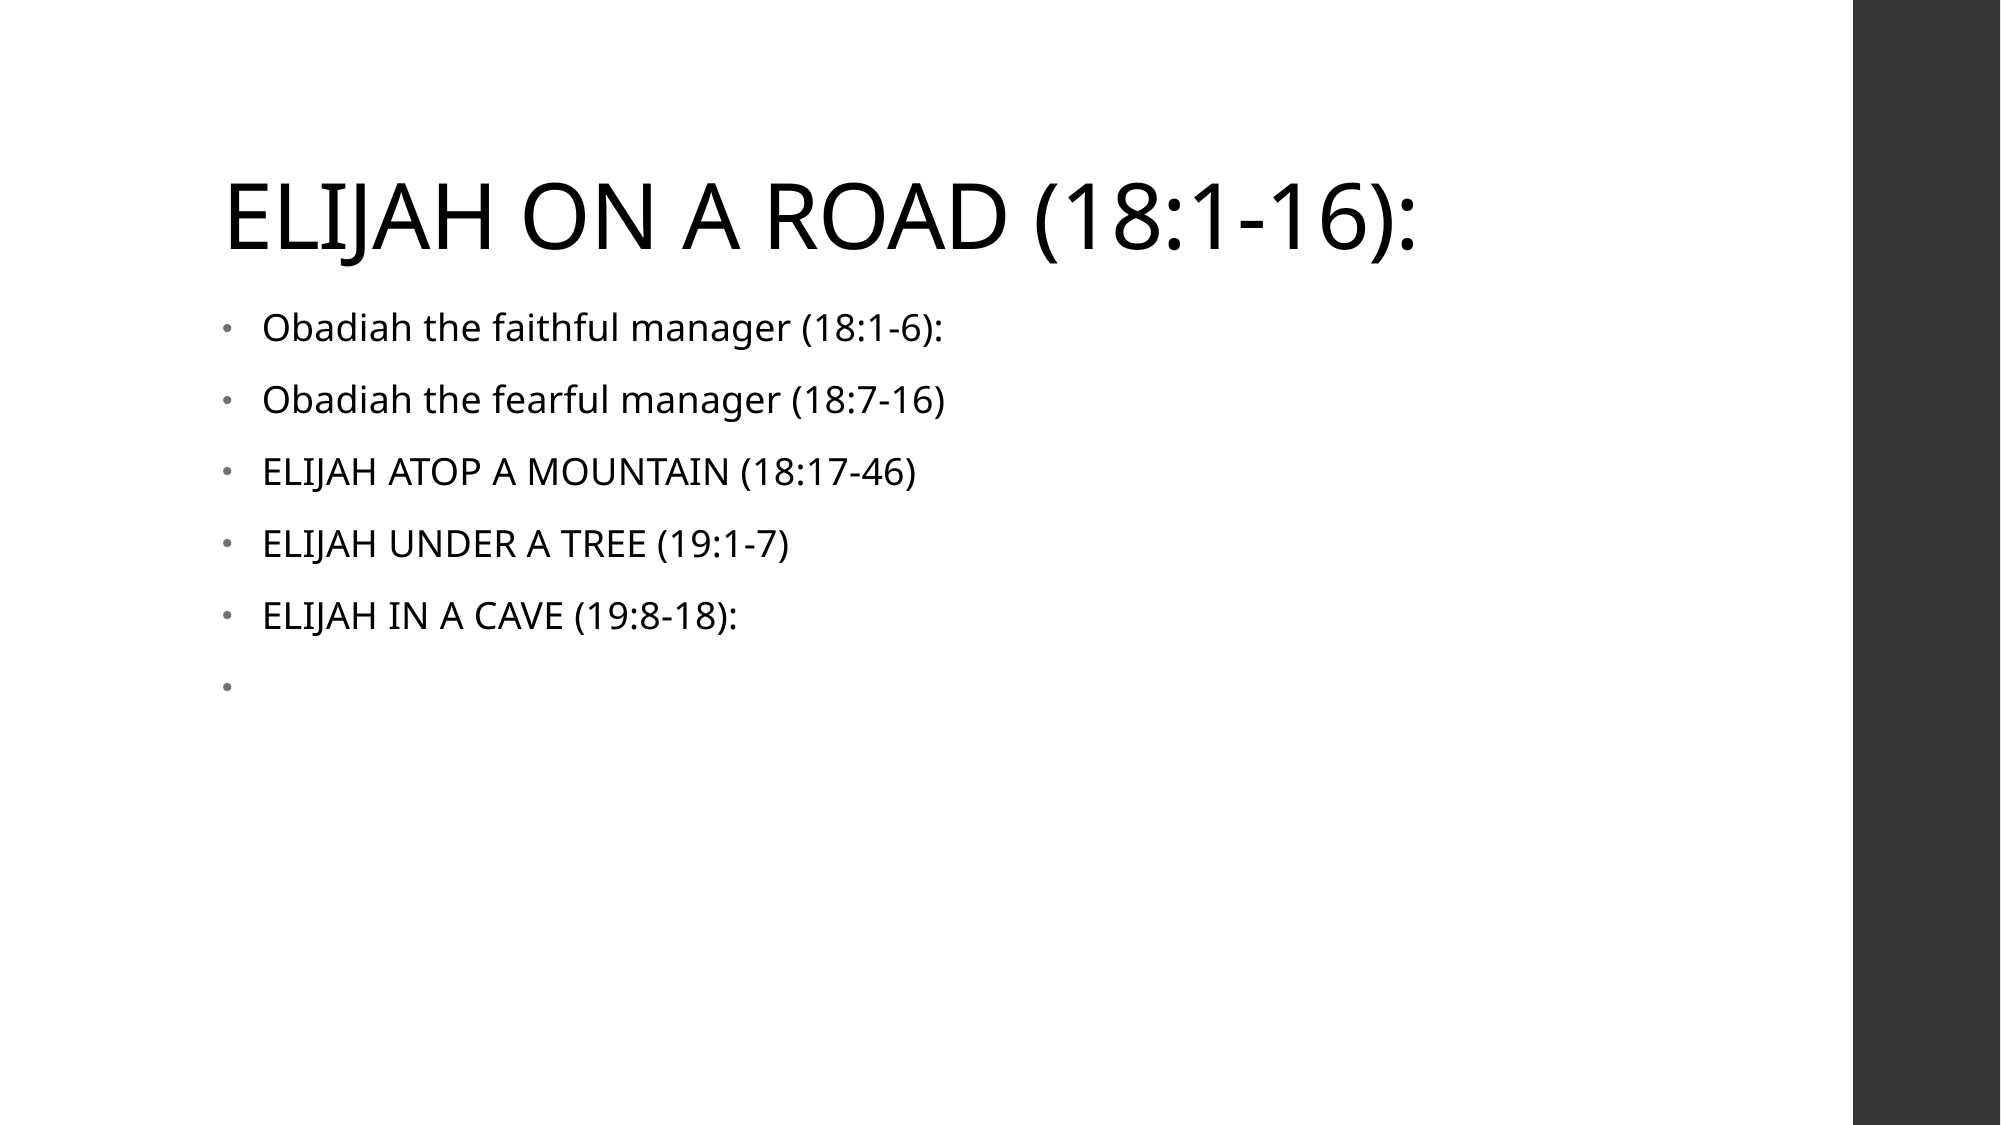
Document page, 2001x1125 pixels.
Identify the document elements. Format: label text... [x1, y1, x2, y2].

list Obadiah the faithful manager (18:1-6): Obadiah the fearful manager (18:7-16) ELIJAH ATOP A MOUNTAIN (18:17-46) ELIJAH UNDER A TREE (19:1-7) ELIJAH IN A CAVE (19:8-18): [206, 299, 1617, 1014]
title ELIJAH ON A ROAD (18:1-16): [206, 60, 1797, 278]
